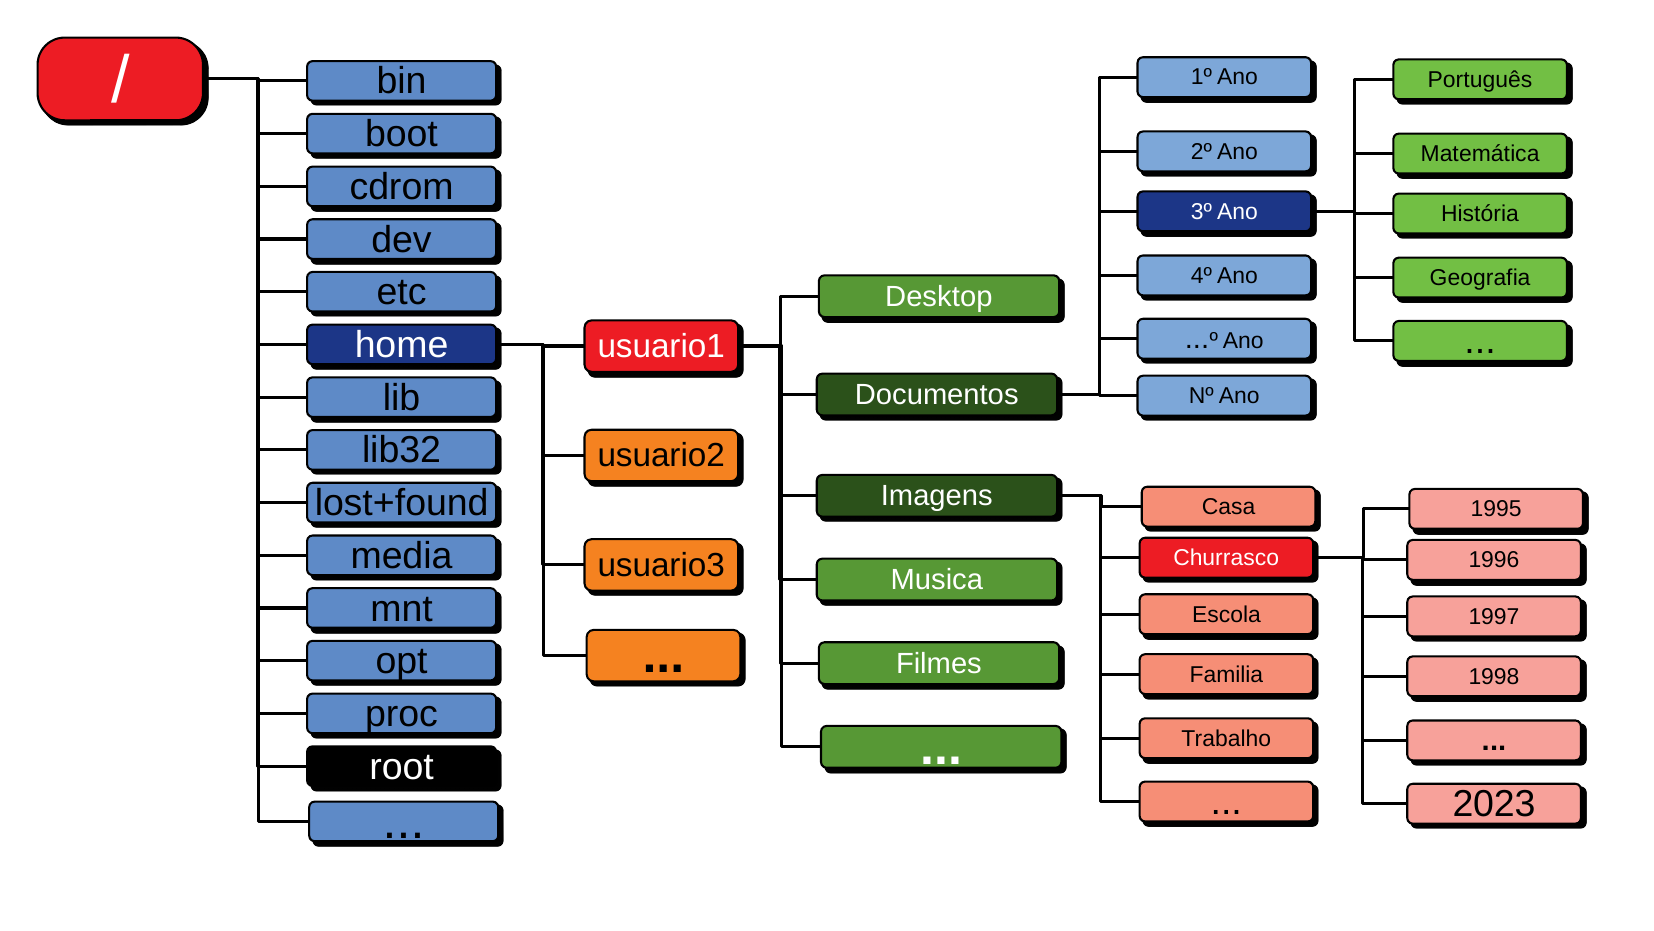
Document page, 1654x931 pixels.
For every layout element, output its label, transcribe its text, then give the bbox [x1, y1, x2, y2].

text_box lost+found [307, 482, 497, 523]
text_box Casa [1141, 486, 1316, 527]
text_box dev [307, 219, 497, 259]
text_box 3º Ano [1137, 191, 1312, 232]
text_box usuario1 [584, 320, 739, 372]
text_box Familia [1139, 654, 1314, 695]
text_box Nº Ano [1137, 375, 1312, 416]
text_box Churrasco [1139, 537, 1314, 578]
text_box ... [586, 629, 741, 682]
text_box ... [1407, 720, 1581, 761]
text_box Imagens [816, 474, 1058, 517]
text_box media [307, 535, 497, 576]
text_box home [307, 324, 497, 365]
text_box opt [402, 655, 412, 671]
text_box root [307, 746, 497, 786]
text_box Português [1393, 59, 1567, 100]
text_box Musica [816, 558, 1058, 601]
text_box 1º Ano [1137, 57, 1312, 98]
text_box 1995 [1409, 488, 1583, 529]
text_box Documentos [816, 373, 1058, 416]
text_box usuario2 [584, 429, 739, 482]
text_box Trabalho [1139, 718, 1314, 759]
text_box 2º Ano [1137, 131, 1312, 172]
text_box 2023 [1407, 783, 1581, 824]
text_box bin [307, 61, 497, 101]
text_box mnt [307, 588, 497, 628]
text_box proc [371, 708, 381, 724]
text_box cdrom [307, 166, 497, 207]
text_box 4º Ano [1137, 255, 1312, 296]
text_box / [37, 37, 203, 121]
text_box Escola [1139, 594, 1314, 635]
text_box Geografia [1393, 257, 1567, 298]
text_box lib32 [307, 430, 497, 470]
text_box opt [307, 640, 497, 681]
text_box ... [309, 801, 499, 842]
text_box ... [820, 725, 1062, 768]
text_box ... [1393, 320, 1567, 361]
text_box 1998 [1407, 656, 1581, 697]
text_box ... [1139, 781, 1314, 822]
text_box boot [307, 113, 497, 154]
text_box lib [307, 377, 497, 417]
text_box História [1393, 193, 1567, 234]
text_box Matemática [1393, 133, 1567, 174]
text_box usuario3 [584, 539, 739, 591]
text_box etc [307, 271, 497, 312]
text_box 1996 [1407, 539, 1581, 580]
text_box Desktop [818, 275, 1060, 318]
text_box Filmes [818, 642, 1060, 685]
text_box 1997 [1407, 596, 1581, 637]
text_box proc [307, 693, 497, 734]
text_box ...º Ano [1137, 318, 1312, 359]
